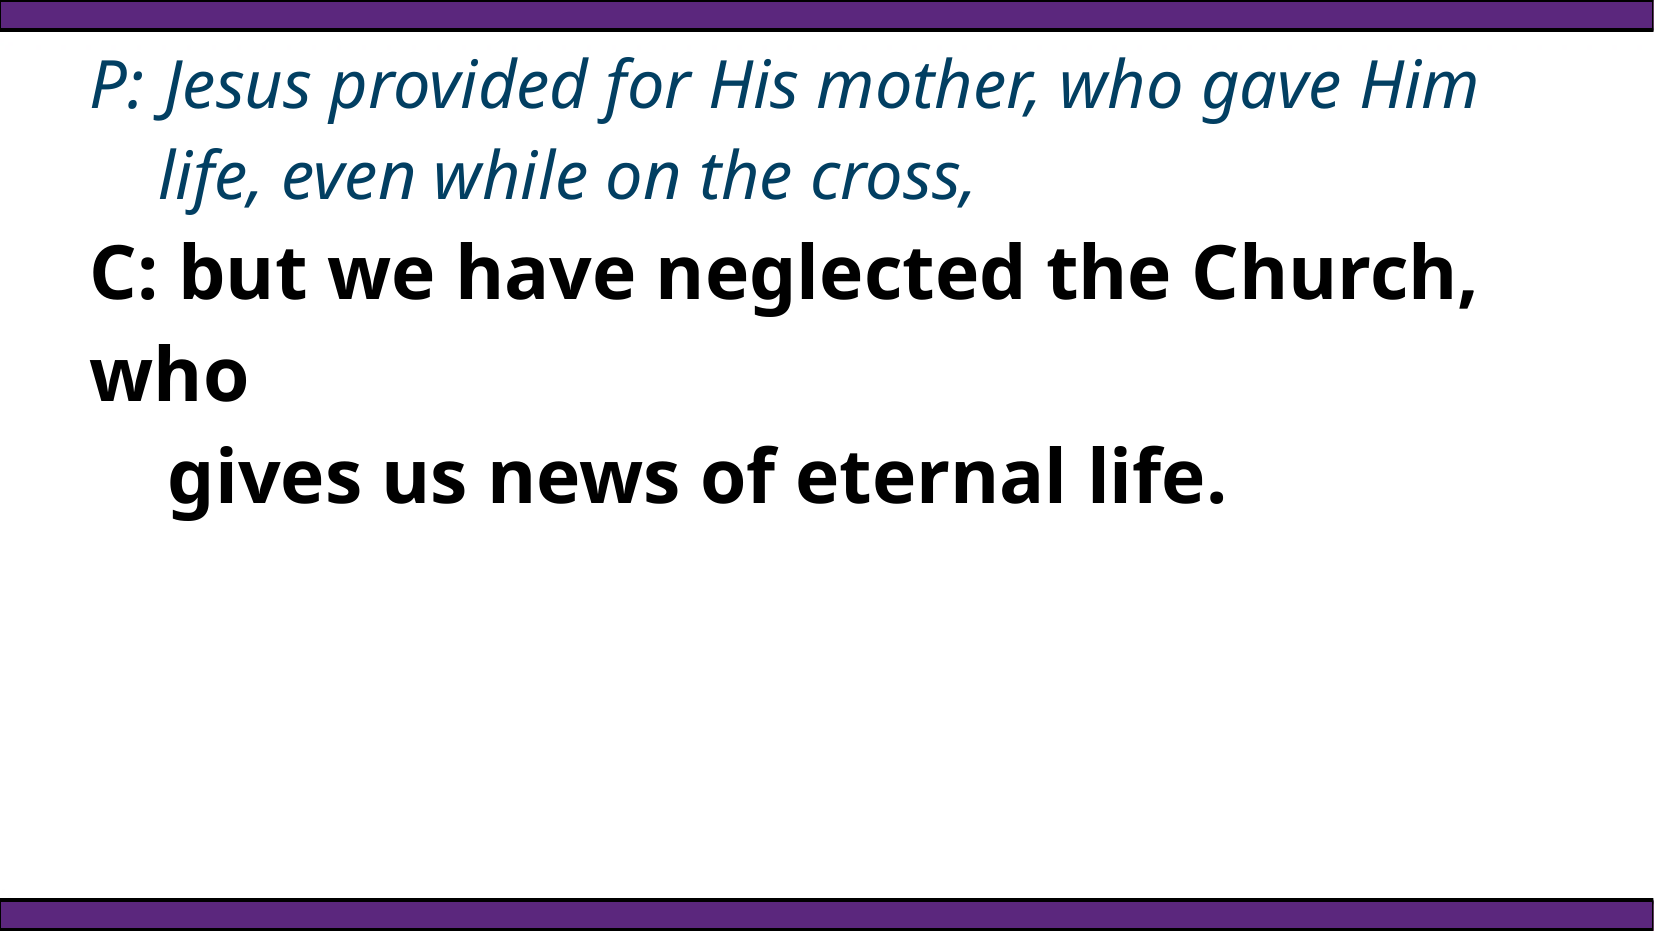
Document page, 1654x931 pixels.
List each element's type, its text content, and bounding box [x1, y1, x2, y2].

picture [0, 31, 1654, 900]
text_box [0, 0, 1654, 31]
text_box [0, 900, 1654, 931]
text_box P: Jesus provided for His mother, who gave Him life, even while on the cross, C: but we have neglected the Church, who gives us news of eternal life. [75, 30, 1591, 422]
